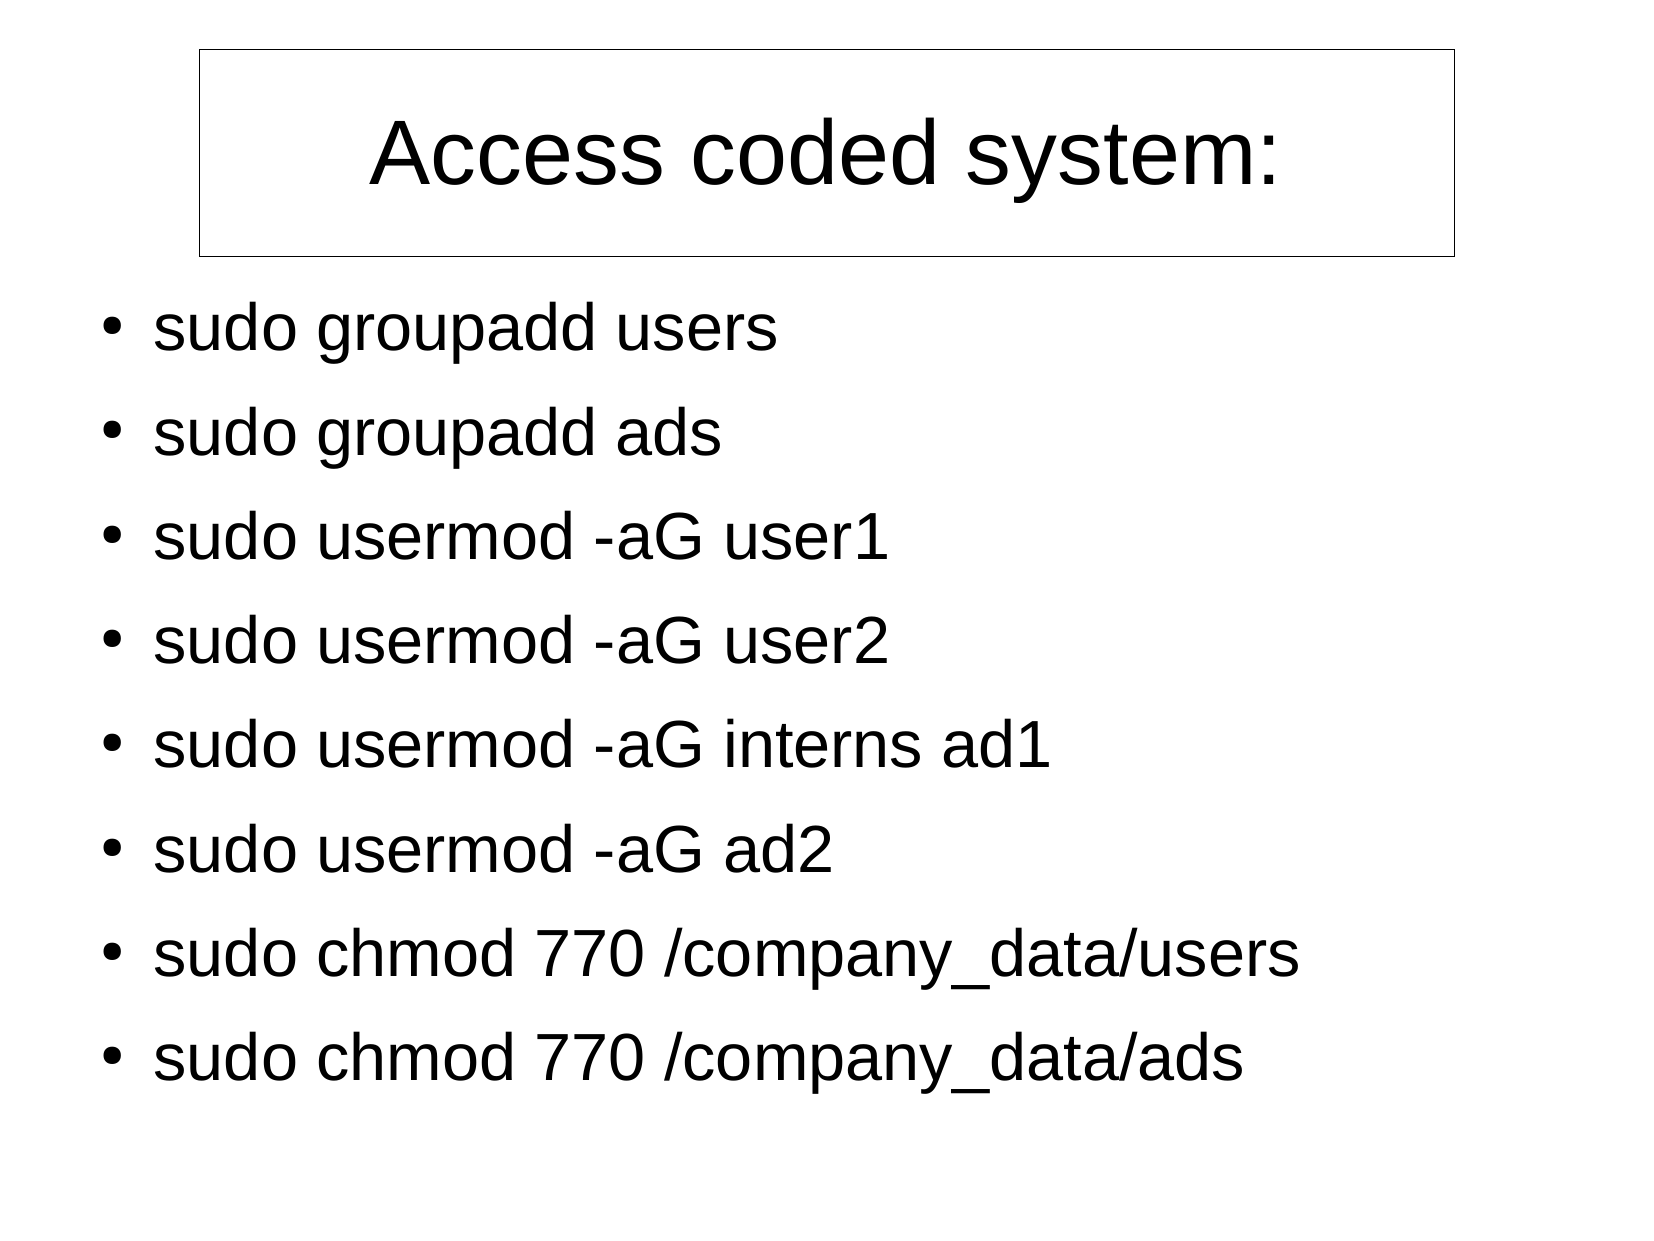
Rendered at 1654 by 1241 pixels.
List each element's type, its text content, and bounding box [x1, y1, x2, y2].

list sudo groupadd users sudo groupadd ads sudo usermod -aG user1 sudo usermod -aG user2 sudo usermod -aG interns ad1 sudo usermod -aG ad2 sudo chmod 770 /company_data/users sudo chmod 770 /company_data/ads [82, 290, 1571, 1096]
title Access coded system: [199, 49, 1455, 257]
